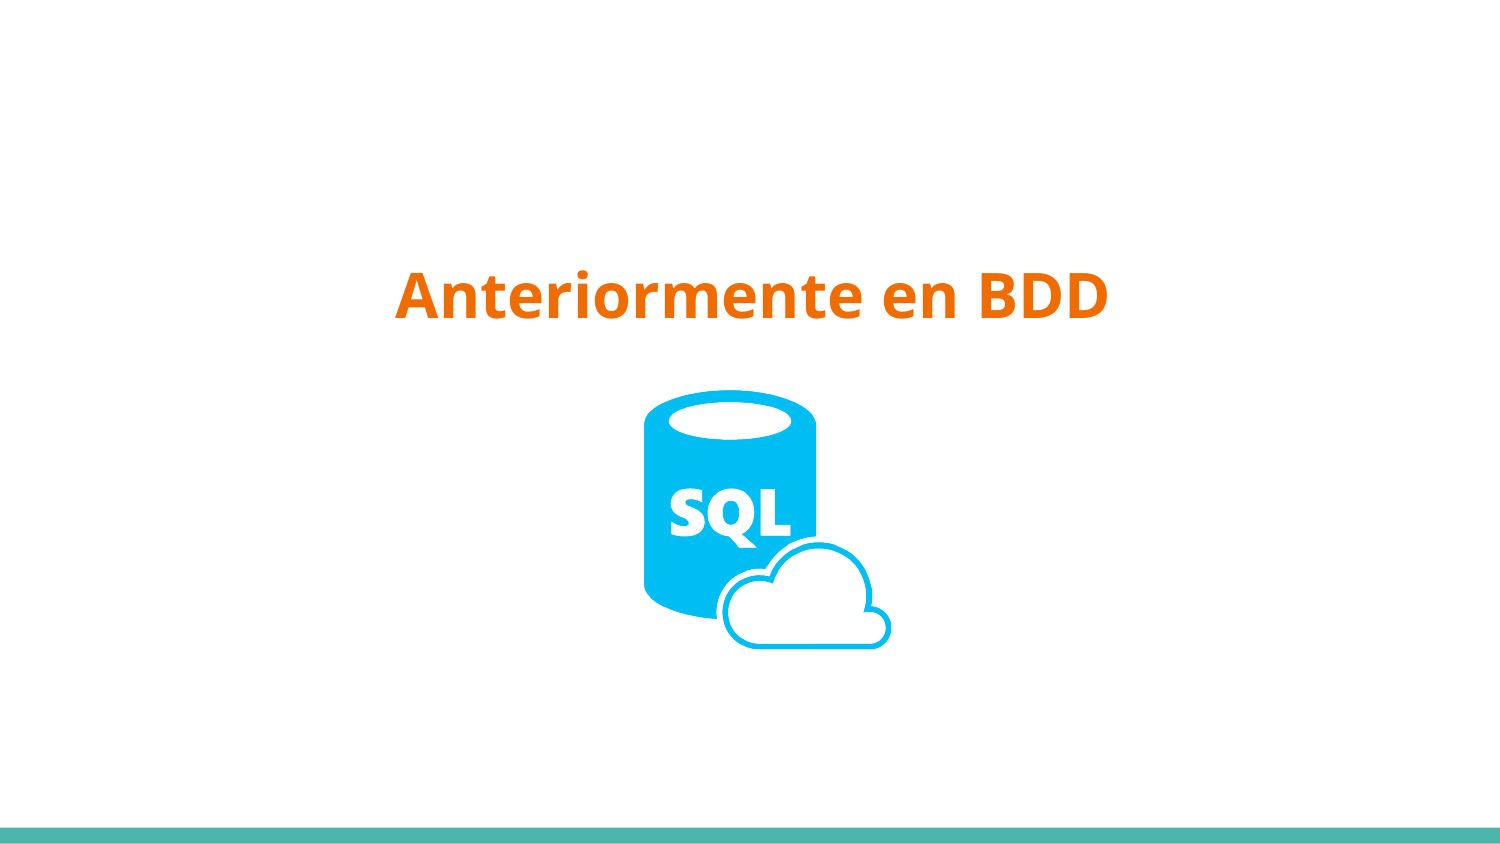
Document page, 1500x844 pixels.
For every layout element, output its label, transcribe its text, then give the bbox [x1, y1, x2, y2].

picture [729, 549, 885, 643]
title Anteriormente en BDD [55, 236, 1453, 353]
picture [637, 389, 898, 650]
